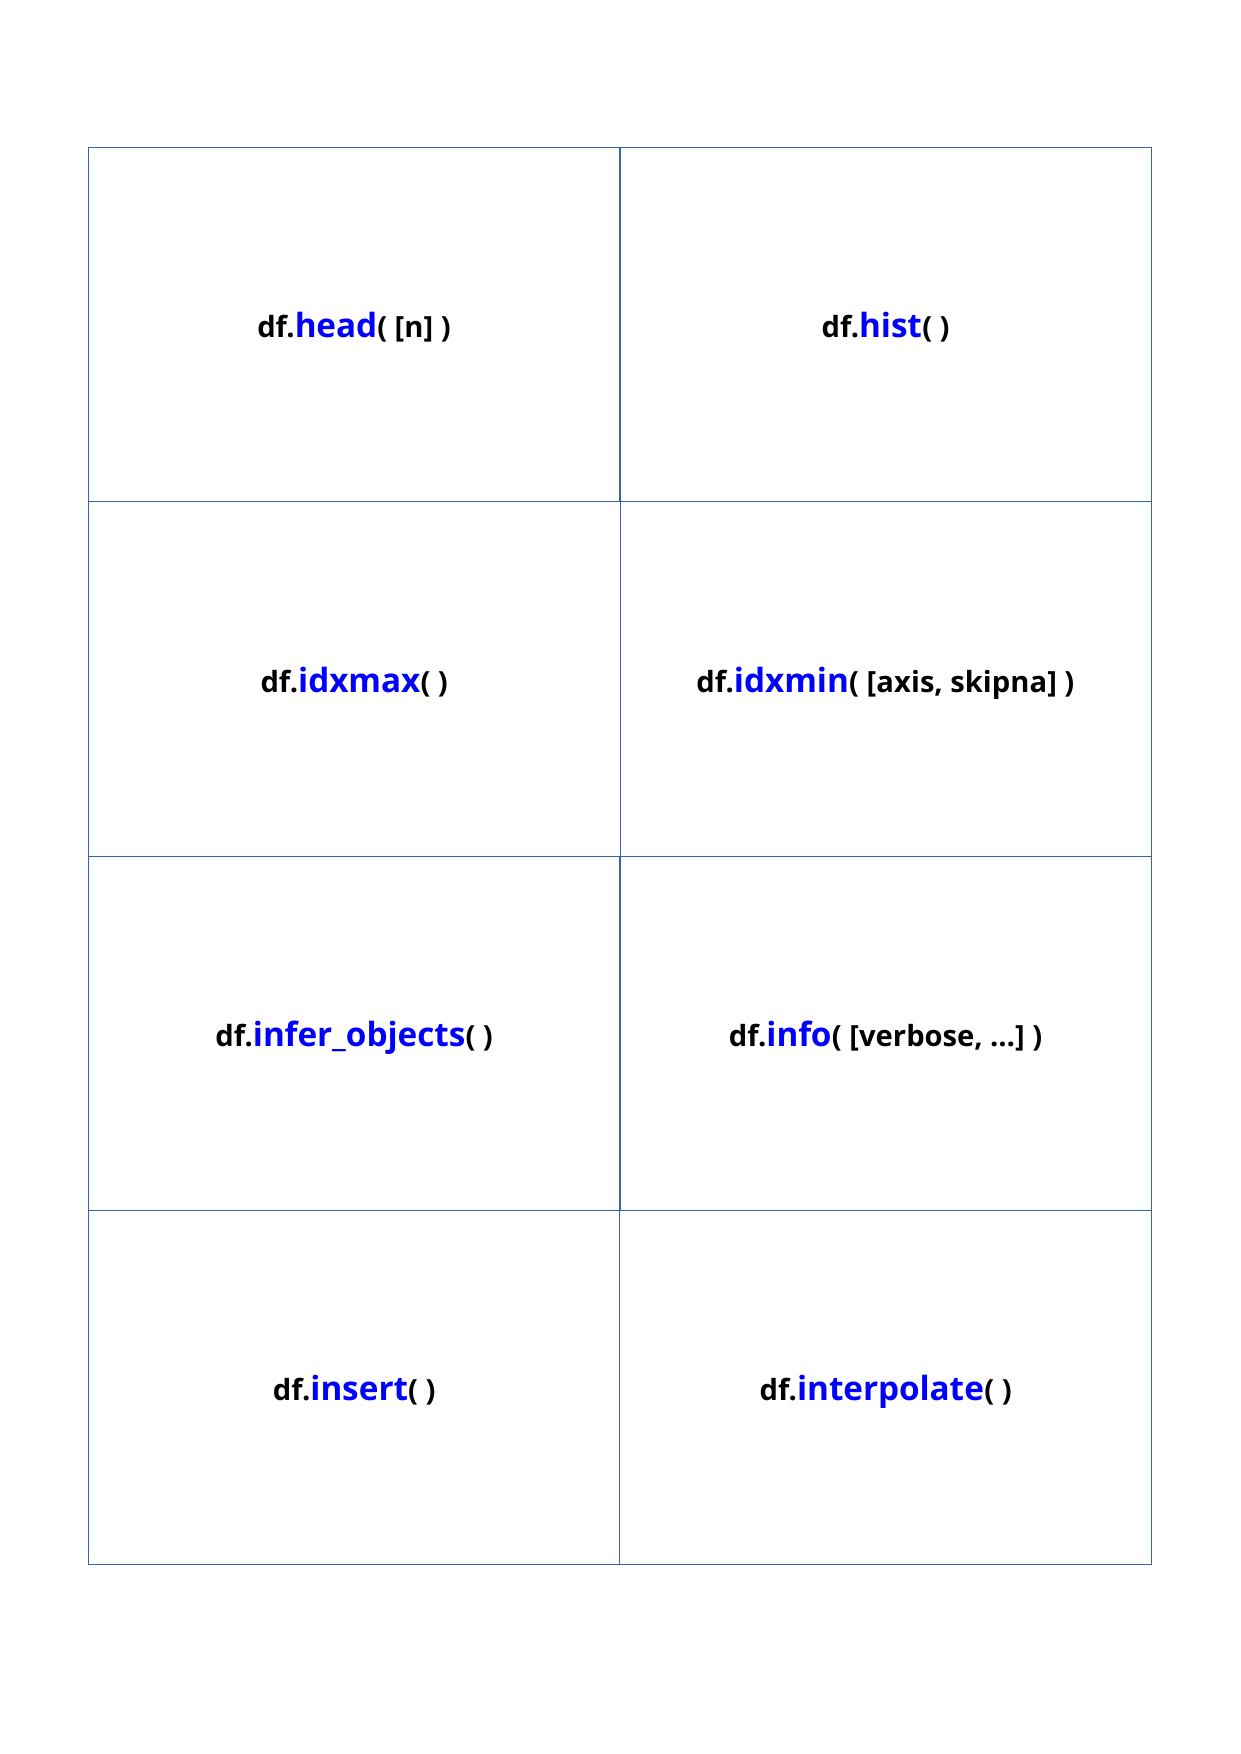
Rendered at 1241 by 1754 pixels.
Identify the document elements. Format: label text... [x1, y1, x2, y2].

text_box df.interpolate( ) [619, 1210, 1152, 1565]
text_box df.insert( ) [88, 1210, 619, 1565]
text_box df.infer_objects( ) [88, 856, 620, 1210]
text_box df.idxmin( [axis, skipna] ) [620, 501, 1152, 856]
text_box df.hist( ) [620, 147, 1152, 501]
text_box df.head( [n] ) [88, 147, 620, 501]
text_box df.idxmax( ) [88, 501, 620, 856]
text_box df.info( [verbose, …] ) [620, 856, 1152, 1210]
